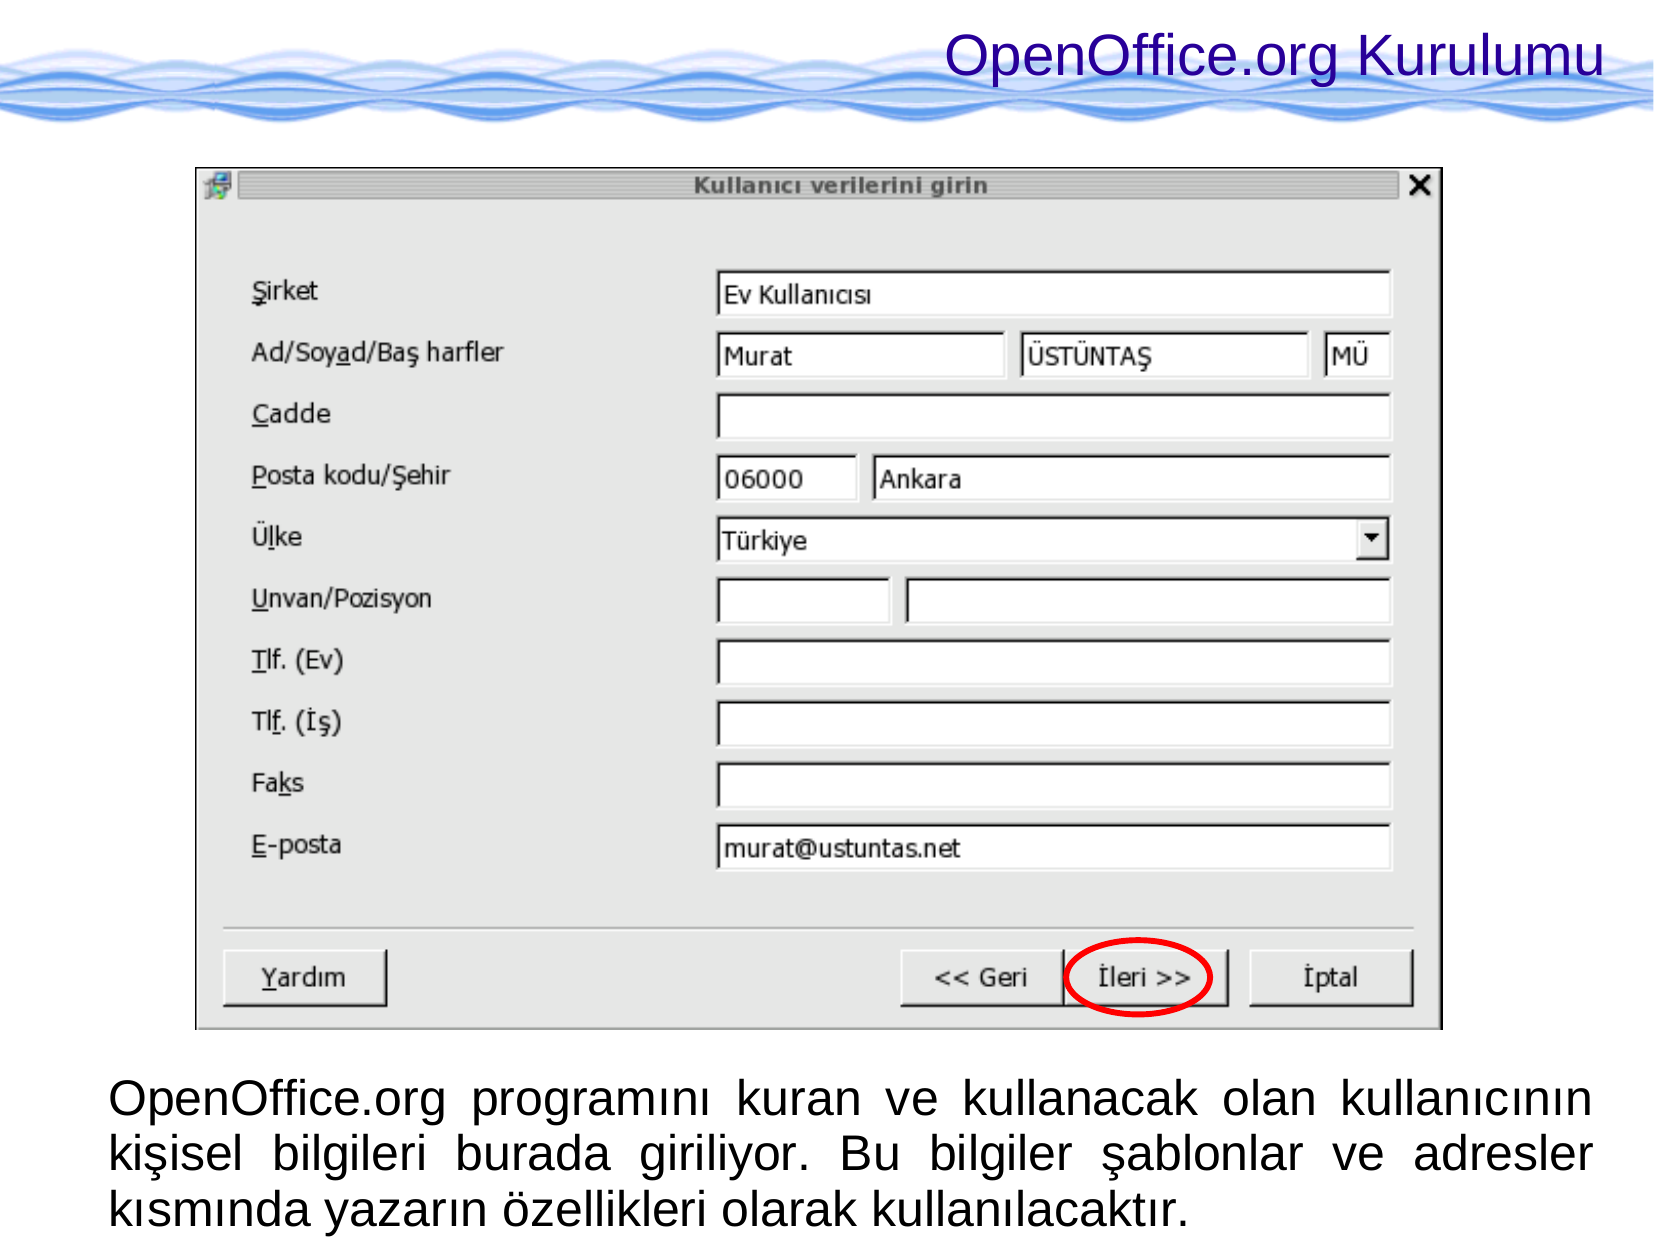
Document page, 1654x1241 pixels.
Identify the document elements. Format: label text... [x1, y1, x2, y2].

picture [195, 167, 1443, 1030]
text_box OpenOffice.org programını kuran ve kullanacak olan kullanıcının kişisel bilgileri burada giriliyor. Bu bilgiler şablonlar ve adresler kısmında yazarın özellikleri olarak kullanılacaktır. [93, 1062, 1610, 1241]
text_box OpenOffice.org Kurulumu [587, 15, 1654, 96]
picture [0, 41, 1654, 129]
